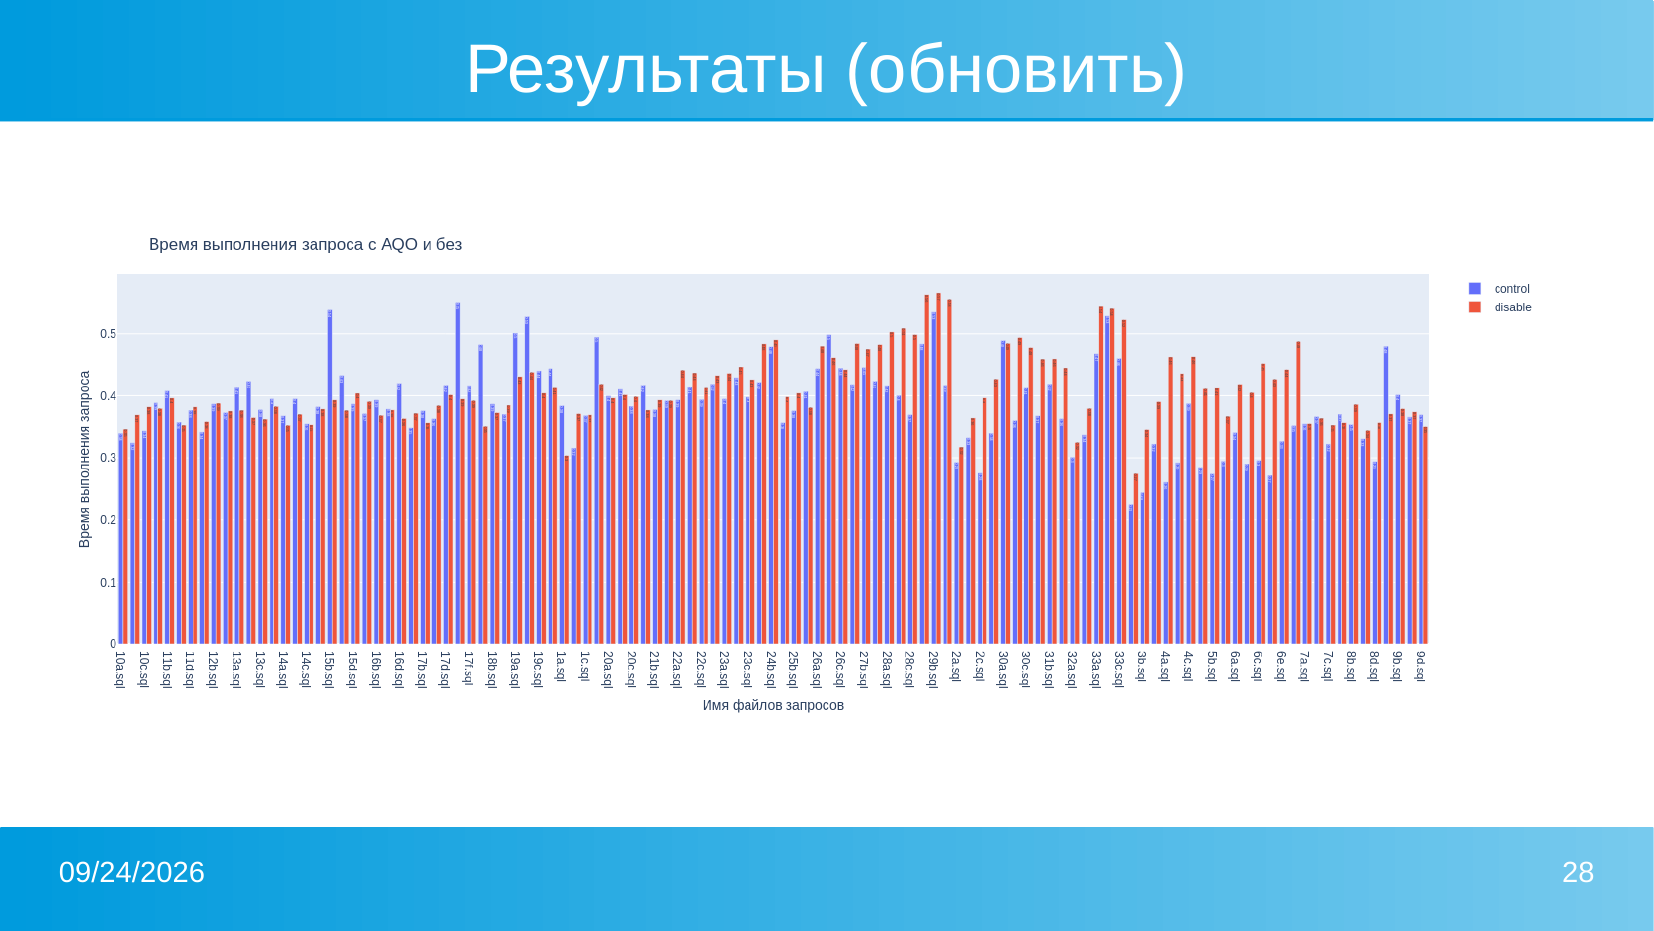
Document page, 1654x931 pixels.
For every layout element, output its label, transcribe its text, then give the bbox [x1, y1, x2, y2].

picture [75, 225, 1538, 713]
title Результаты (обновить) [59, 29, 1595, 108]
